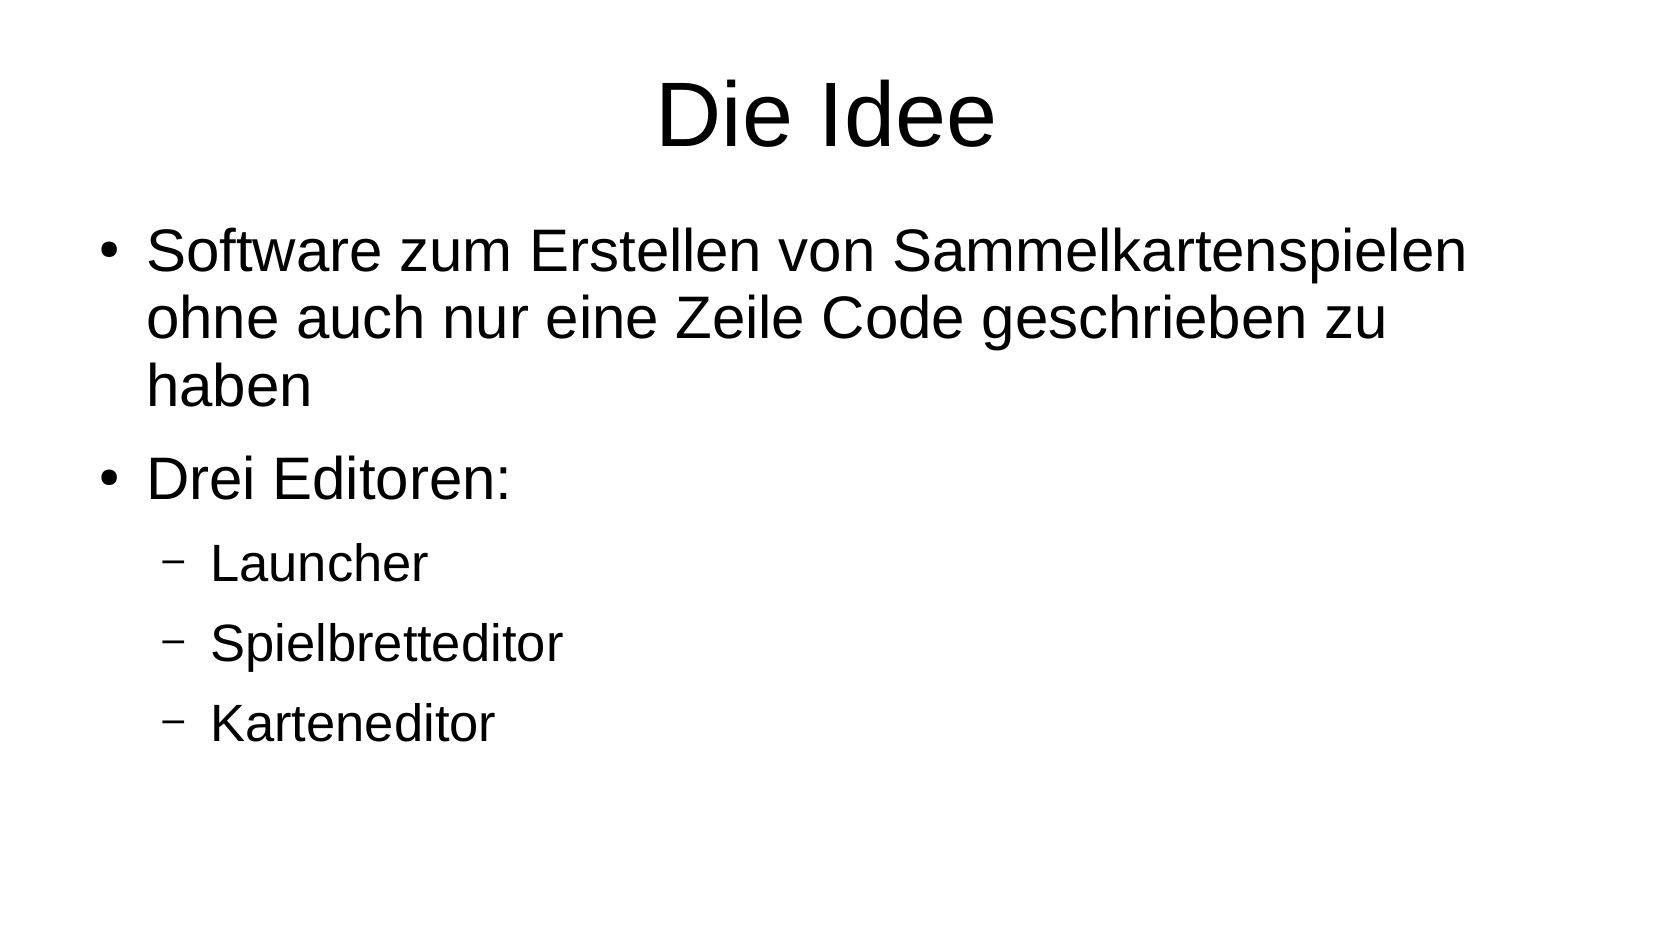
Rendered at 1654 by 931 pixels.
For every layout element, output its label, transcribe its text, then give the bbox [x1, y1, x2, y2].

title Die Idee [82, 37, 1571, 193]
list Software zum Erstellen von Sammelkartenspielen ohne auch nur eine Zeile Code geschrieben zu haben Drei Editoren: Launcher Spielbretteditor Karteneditor [82, 217, 1571, 758]
